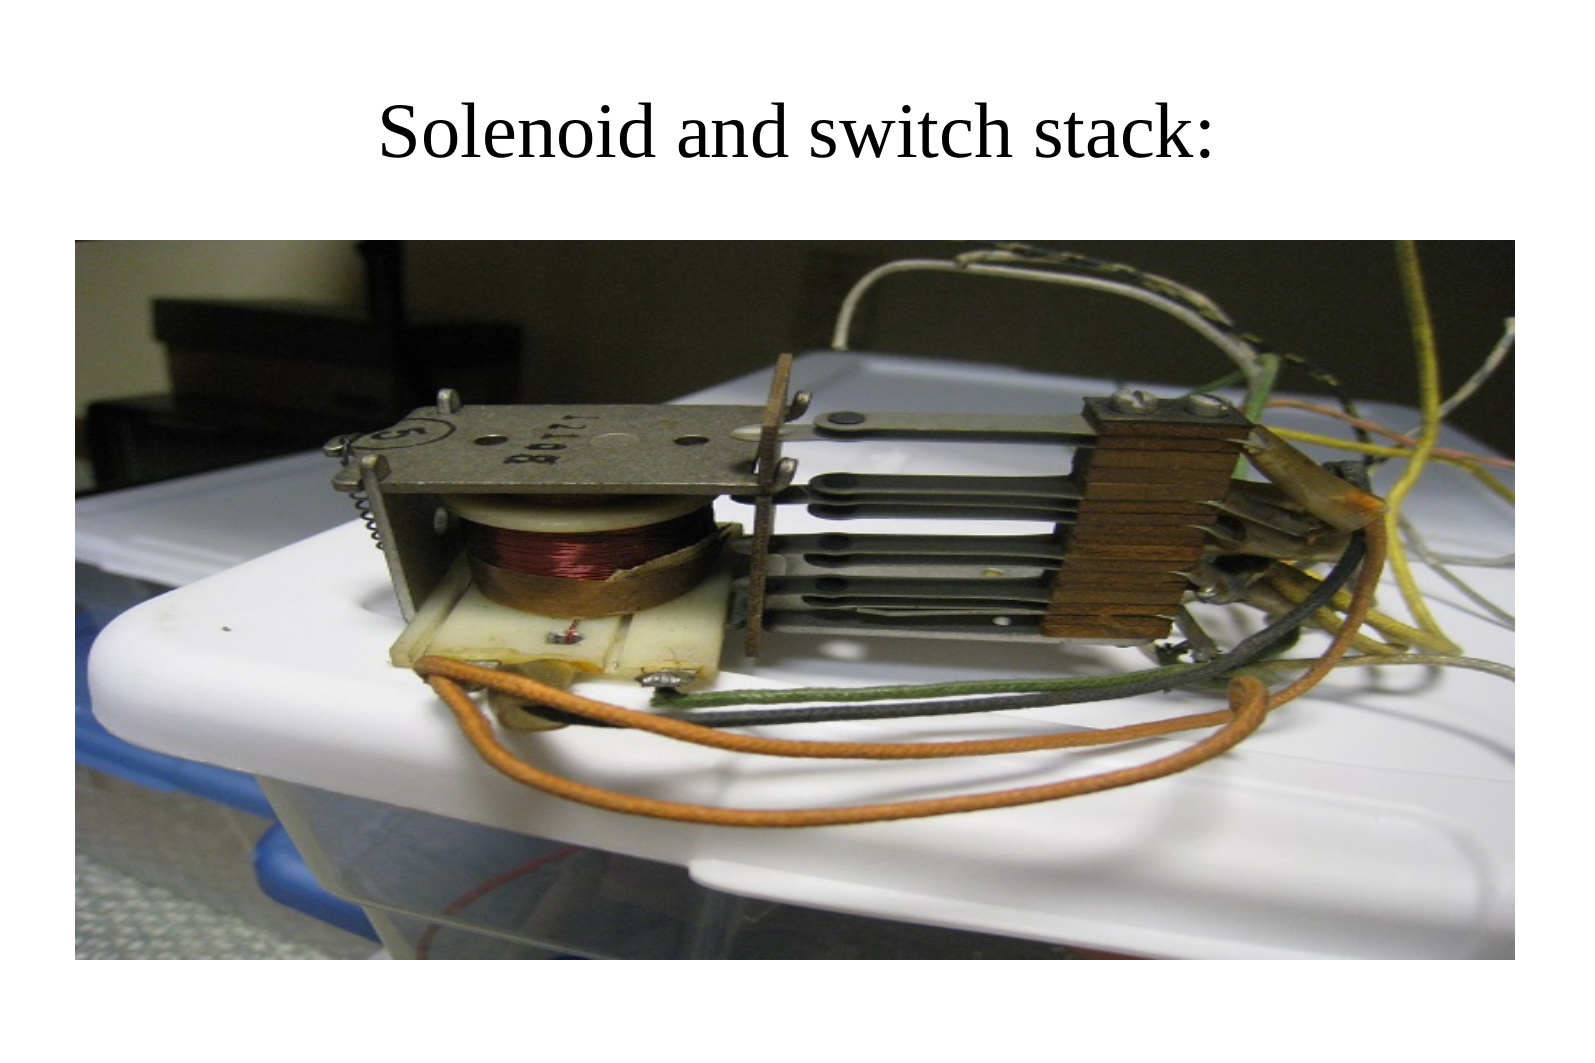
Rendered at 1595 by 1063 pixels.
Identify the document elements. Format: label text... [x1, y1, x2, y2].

picture [75, 240, 1515, 960]
title Solenoid and switch stack: [79, 42, 1515, 220]
